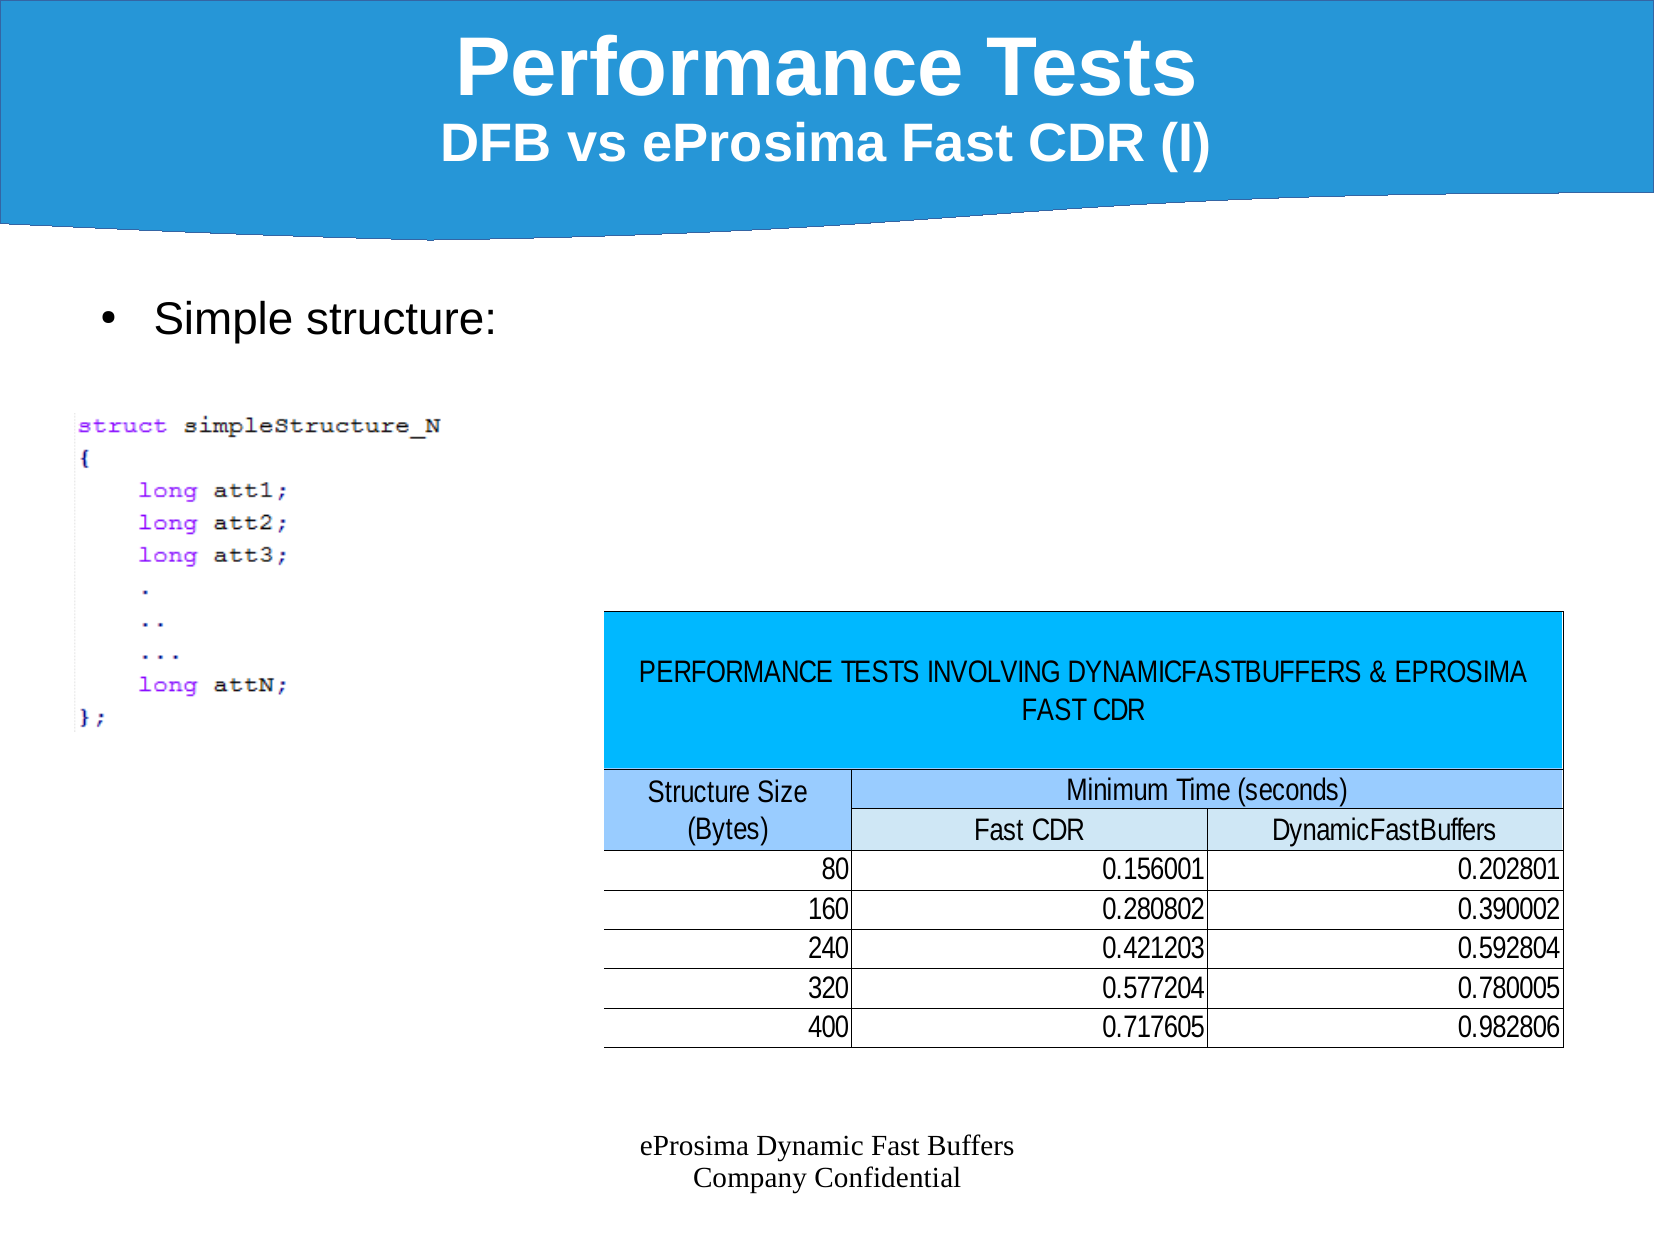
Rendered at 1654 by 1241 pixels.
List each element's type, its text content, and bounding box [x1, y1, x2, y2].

picture [604, 611, 1565, 1051]
text_box Performance Tests DFB vs eProsima Fast CDR (I) [0, 0, 1654, 241]
picture [74, 413, 456, 732]
list Simple structure: [82, 293, 1571, 1063]
